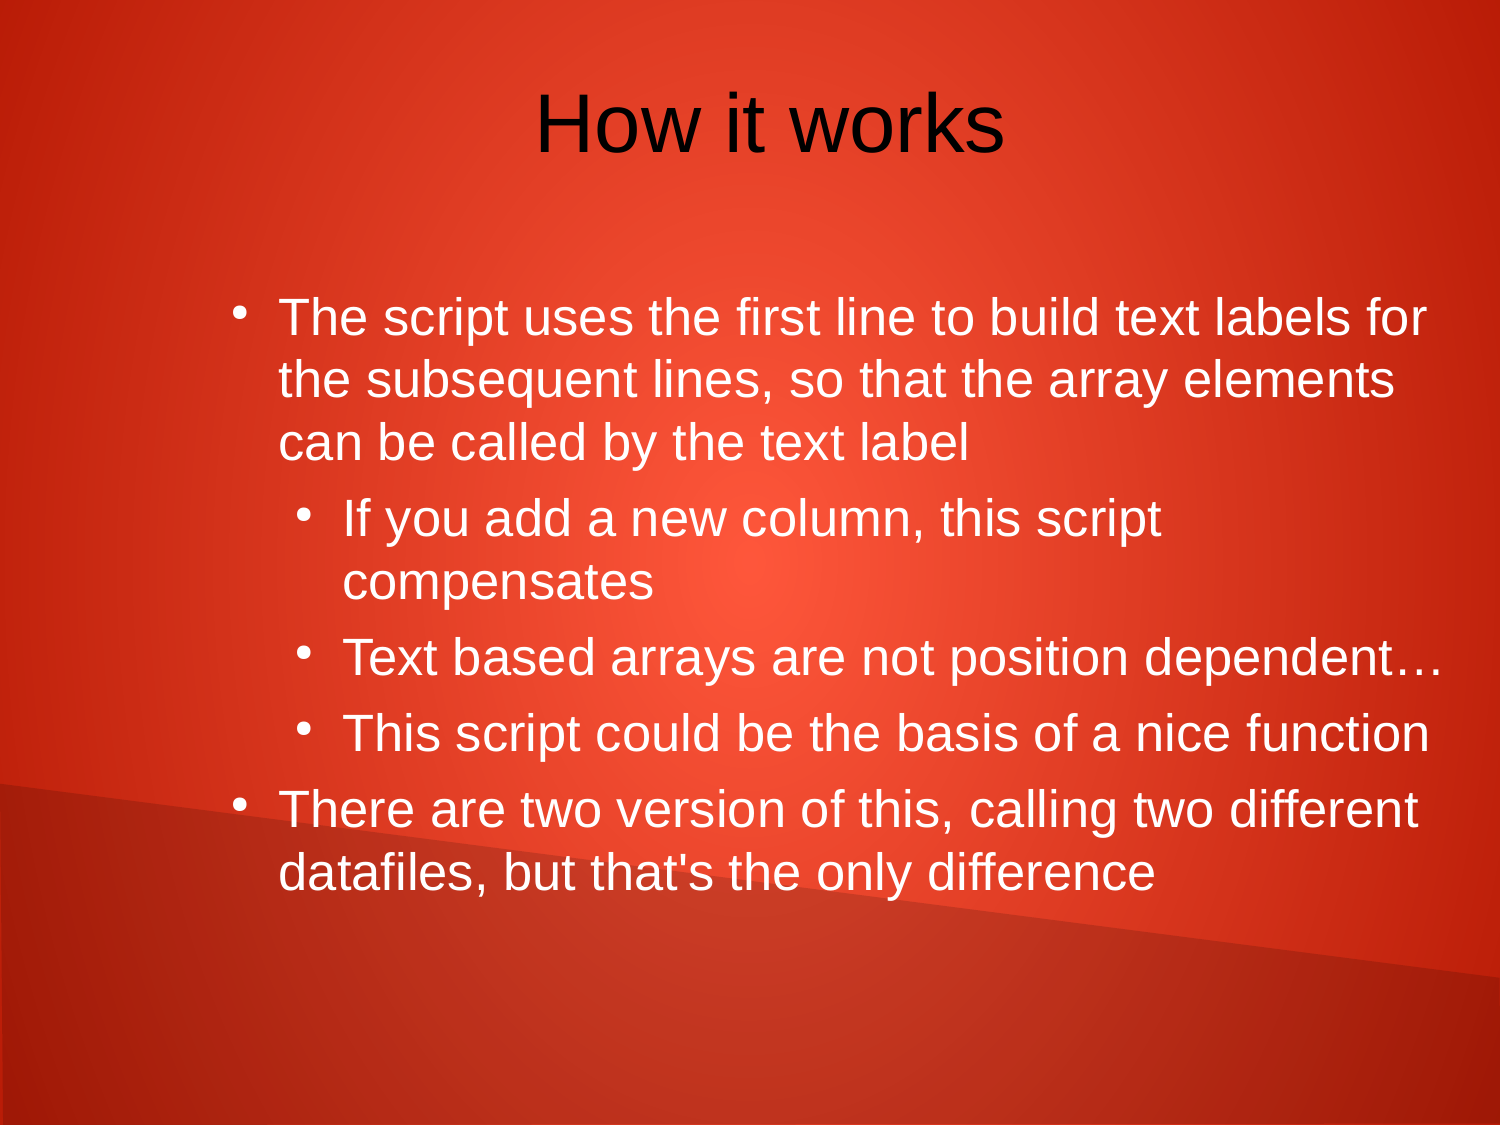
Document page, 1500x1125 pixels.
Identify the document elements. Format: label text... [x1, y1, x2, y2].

title How it works [24, 24, 1488, 213]
list The script uses the first line to build text labels for the subsequent lines, so that the array elements can be called by the text label If you add a new column, this script compensates Text based arrays are not position dependent… This script could be the basis of a nice function There are two version of this, calling two different datafiles, but that's the only difference [200, 275, 1476, 1026]
